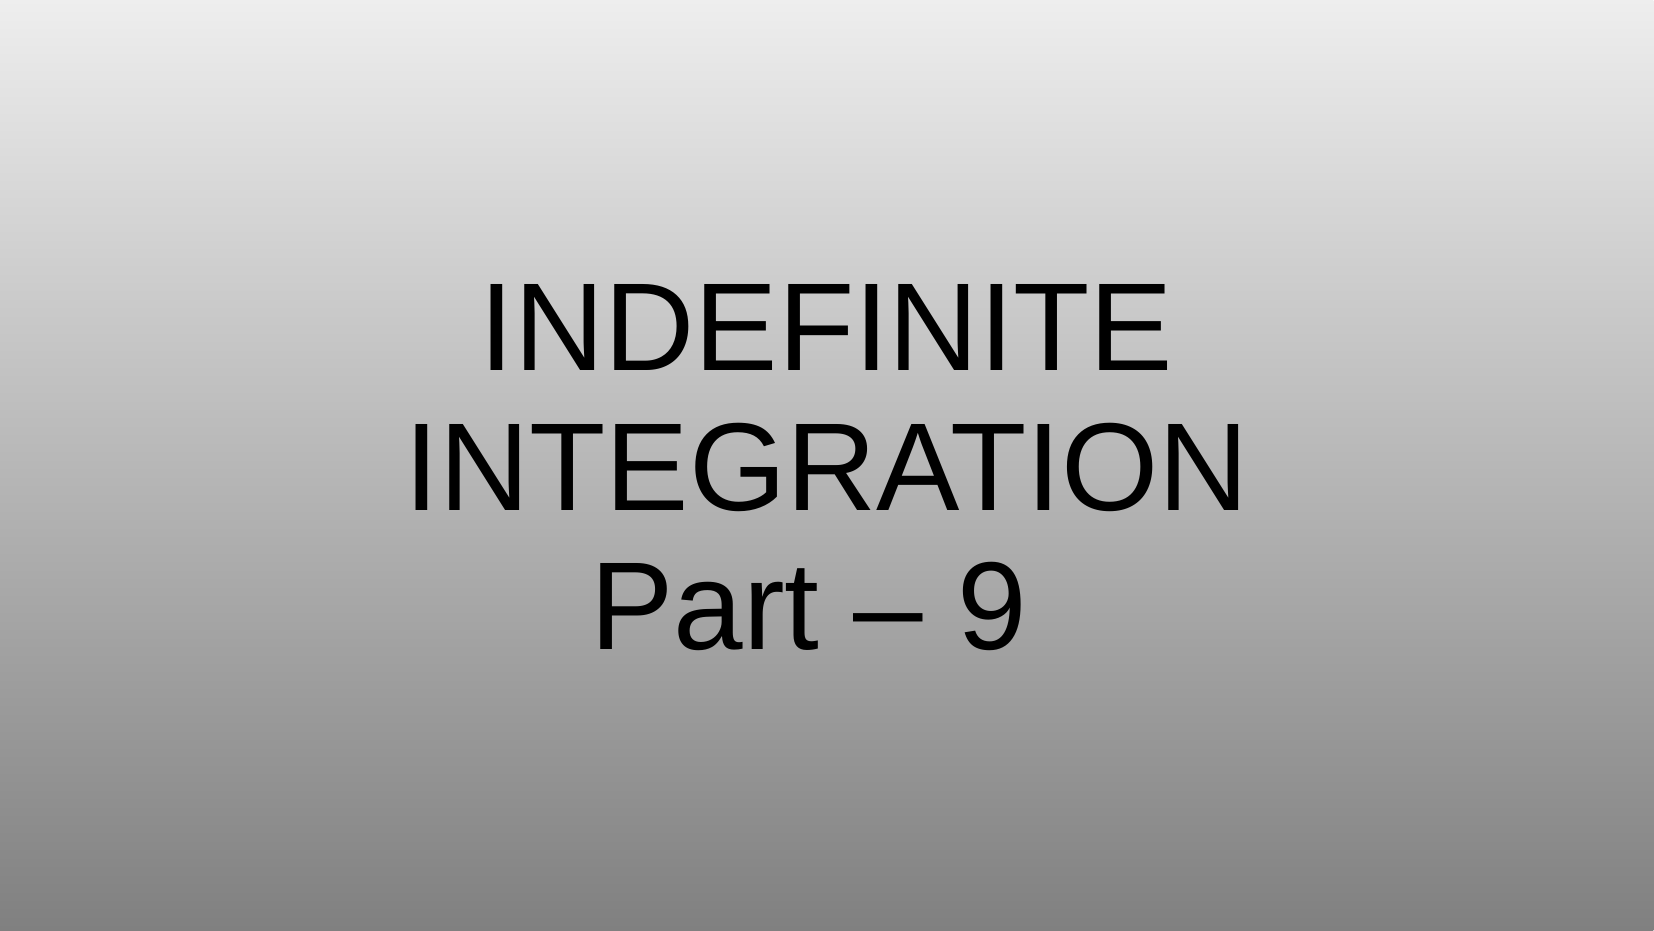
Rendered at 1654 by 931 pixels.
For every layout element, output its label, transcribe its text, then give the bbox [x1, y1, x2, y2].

title INDEFINITE INTEGRATION Part – 9 [82, 53, 1571, 880]
